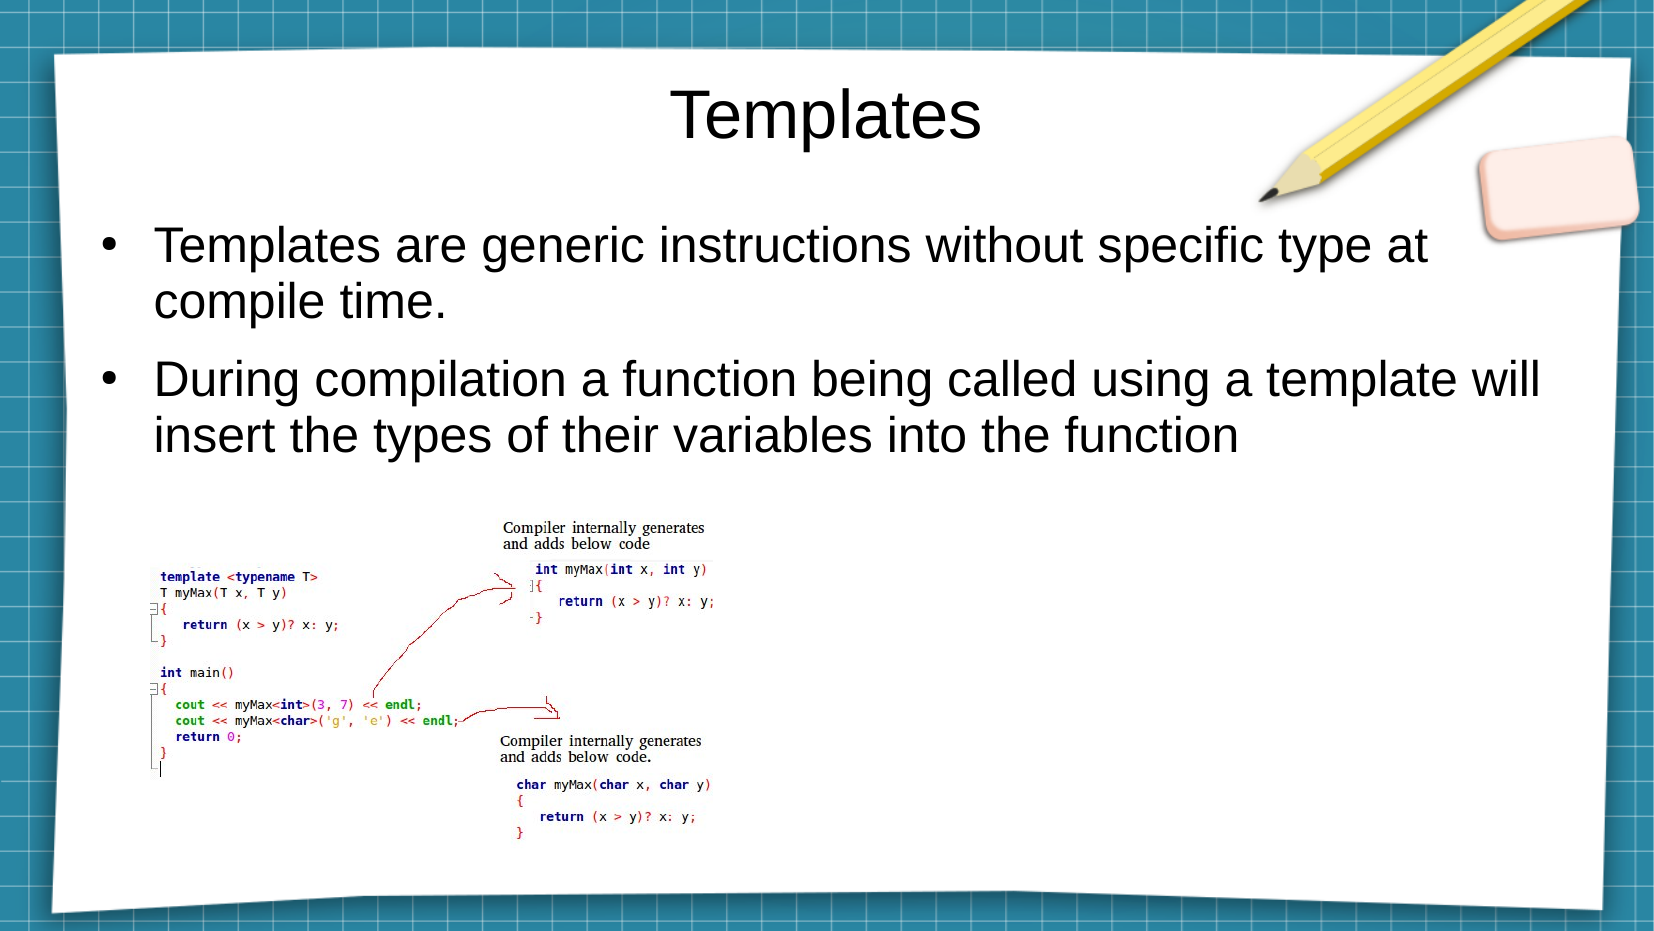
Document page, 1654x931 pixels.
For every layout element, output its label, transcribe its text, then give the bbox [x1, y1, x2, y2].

title Templates [82, 37, 1571, 193]
list Templates are generic instructions without specific type at compile time. During compilation a function being called using a template will insert the types of their variables into the function [82, 217, 1571, 758]
picture [0, 0, 1654, 931]
